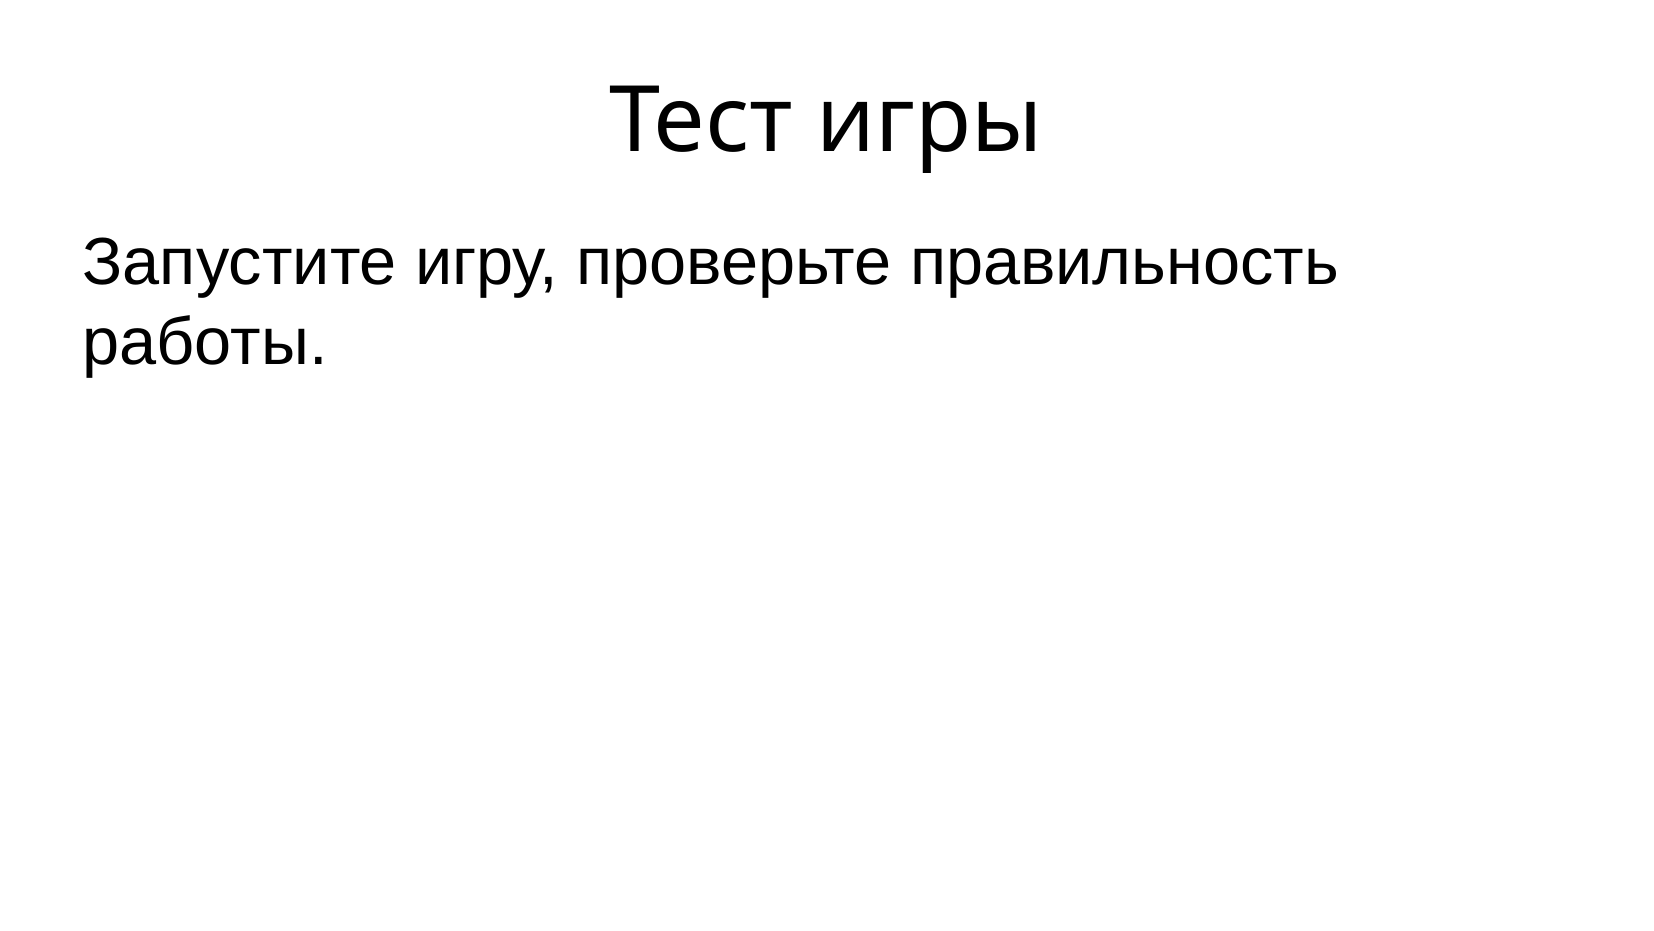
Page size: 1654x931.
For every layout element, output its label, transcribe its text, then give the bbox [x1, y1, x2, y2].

list Запустите игру, проверьте правильность работы. [82, 217, 1571, 758]
title Тест игры [82, 37, 1571, 193]
